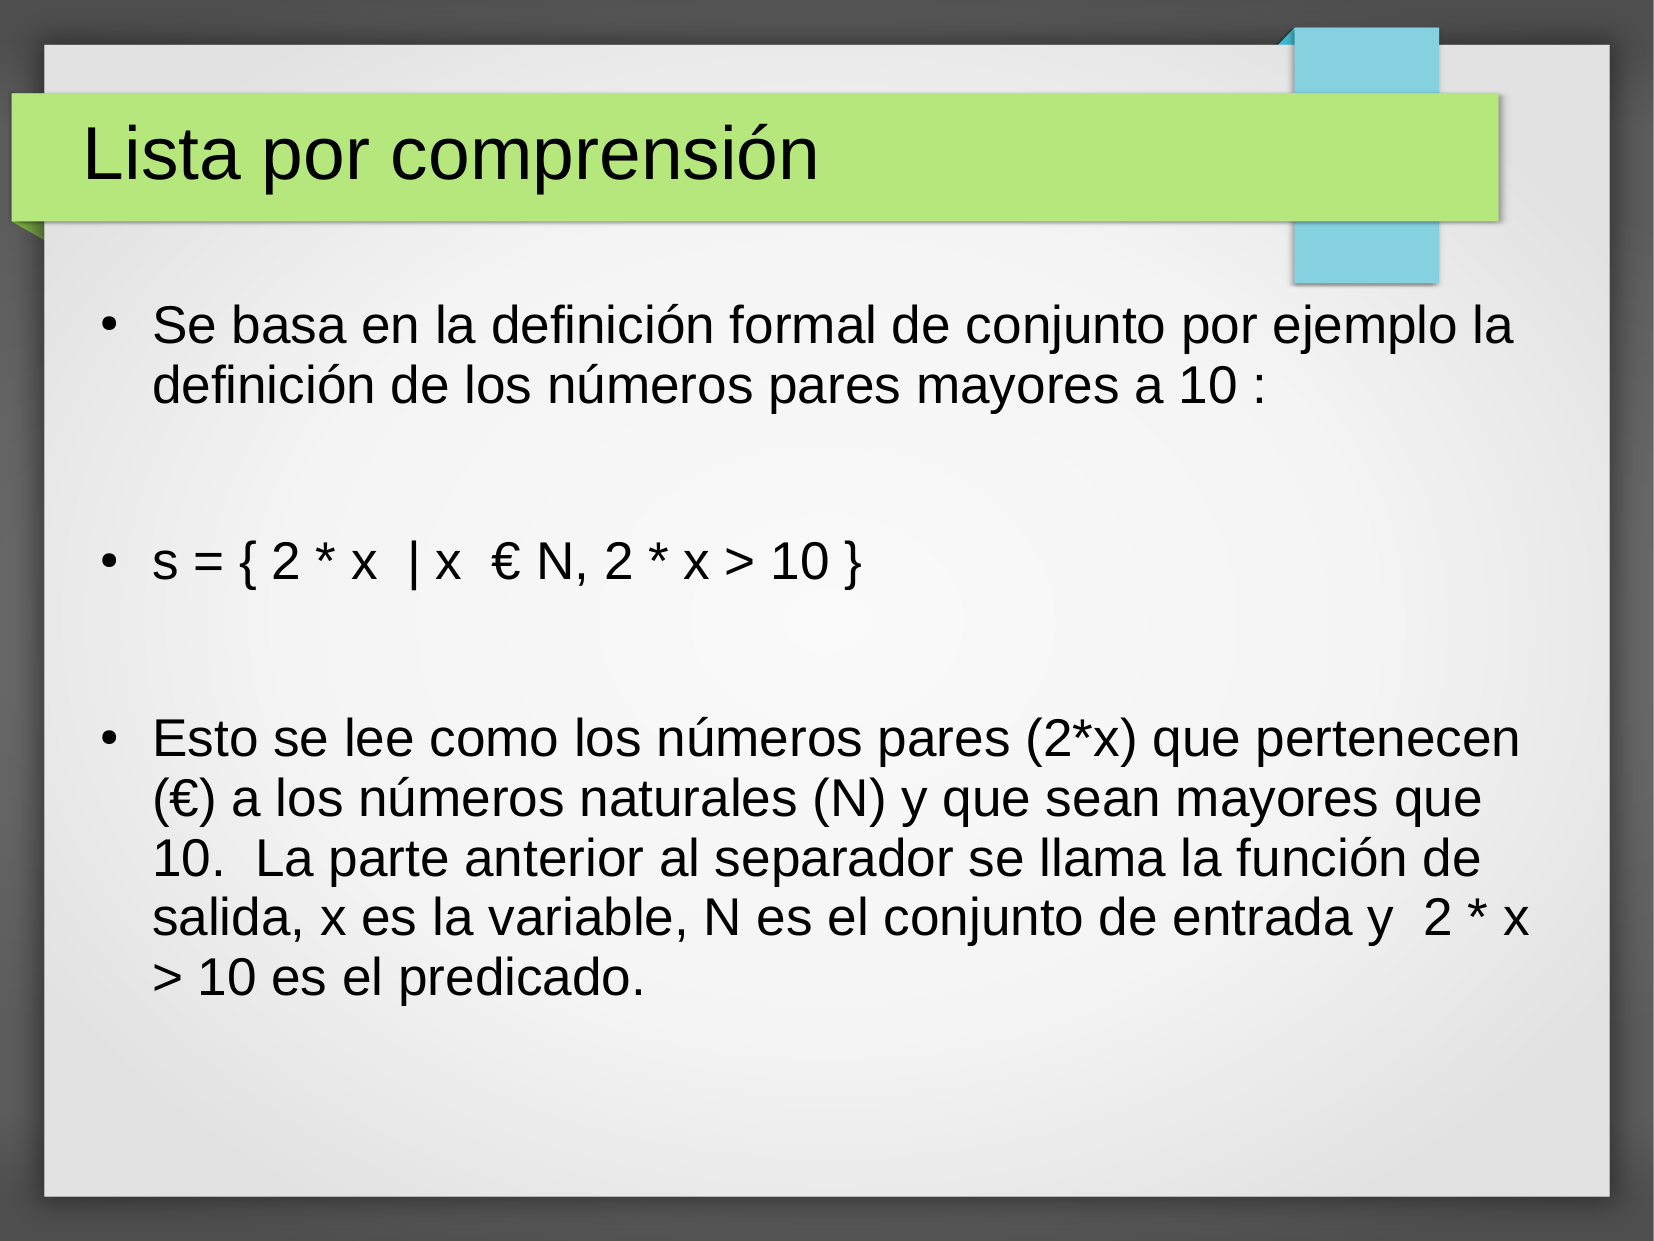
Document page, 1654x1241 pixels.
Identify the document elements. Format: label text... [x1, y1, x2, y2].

list Se basa en la definición formal de conjunto por ejemplo la definición de los números pares mayores a 10 : s = { 2 * x | x € N, 2 * x > 10 } Esto se lee como los números pares (2*x) que pertenecen (€) a los números naturales (N) y que sean mayores que 10. La parte anterior al separador se llama la función de salida, x es la variable, N es el conjunto de entrada y 2 * x > 10 es el predicado. [82, 295, 1571, 1015]
title Lista por comprensión [82, 94, 1264, 213]
picture [0, 0, 1654, 1241]
